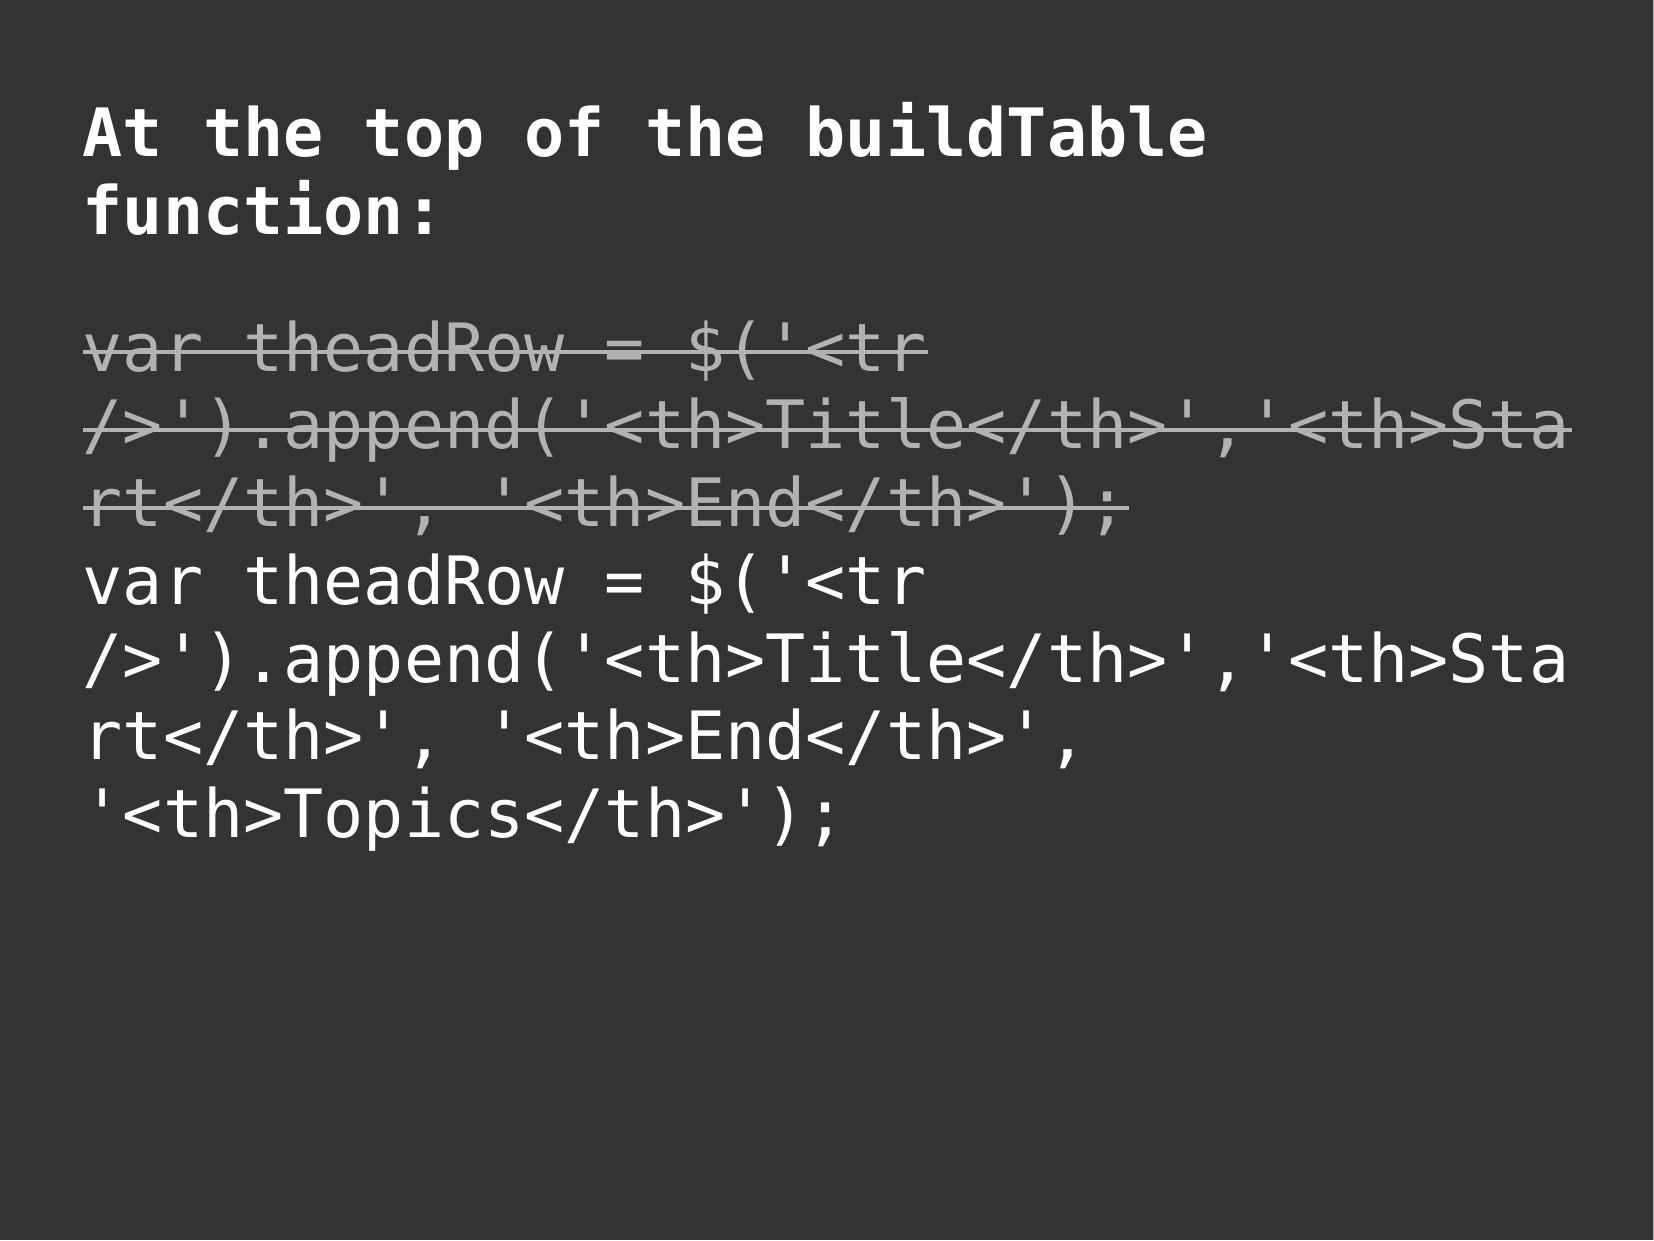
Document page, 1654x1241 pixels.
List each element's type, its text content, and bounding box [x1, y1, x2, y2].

list At the top of the buildTable function: var theadRow = $('<tr />').append('<th>Title</th>','<th>Start</th>', '<th>End</th>'); var theadRow = $('<tr />').append('<th>Title</th>','<th>Start</th>', '<th>End</th>', '<th>Topics</th>'); [82, 94, 1607, 1182]
